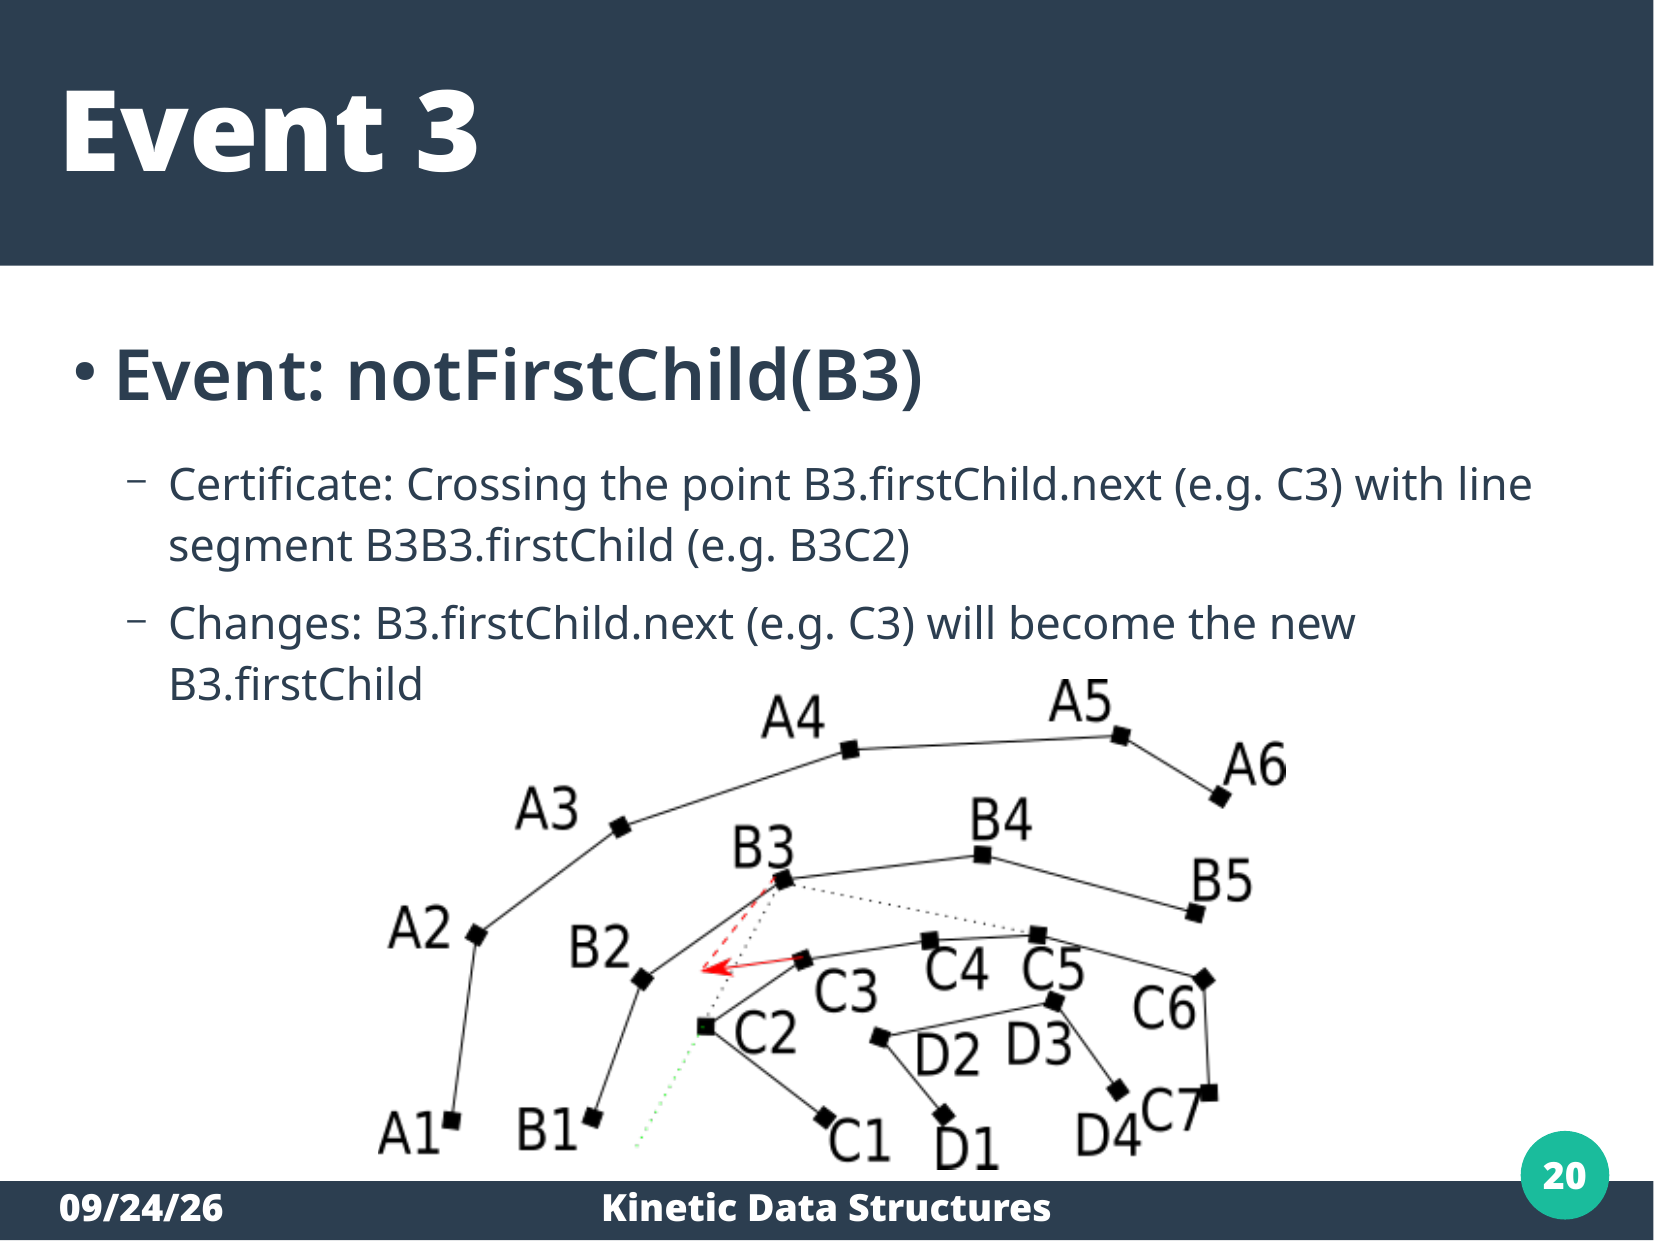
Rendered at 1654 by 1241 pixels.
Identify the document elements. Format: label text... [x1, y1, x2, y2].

title Event 3 [59, 49, 1595, 207]
list Event: notFirstChild(B3) Certificate: Crossing the point B3.firstChild.next (e.g. C3) with line segment B3B3.firstChild (e.g. B3C2) Changes: B3.firstChild.next (e.g. C3) will become the new B3.firstChild [59, 324, 1595, 720]
picture [378, 679, 1286, 1170]
